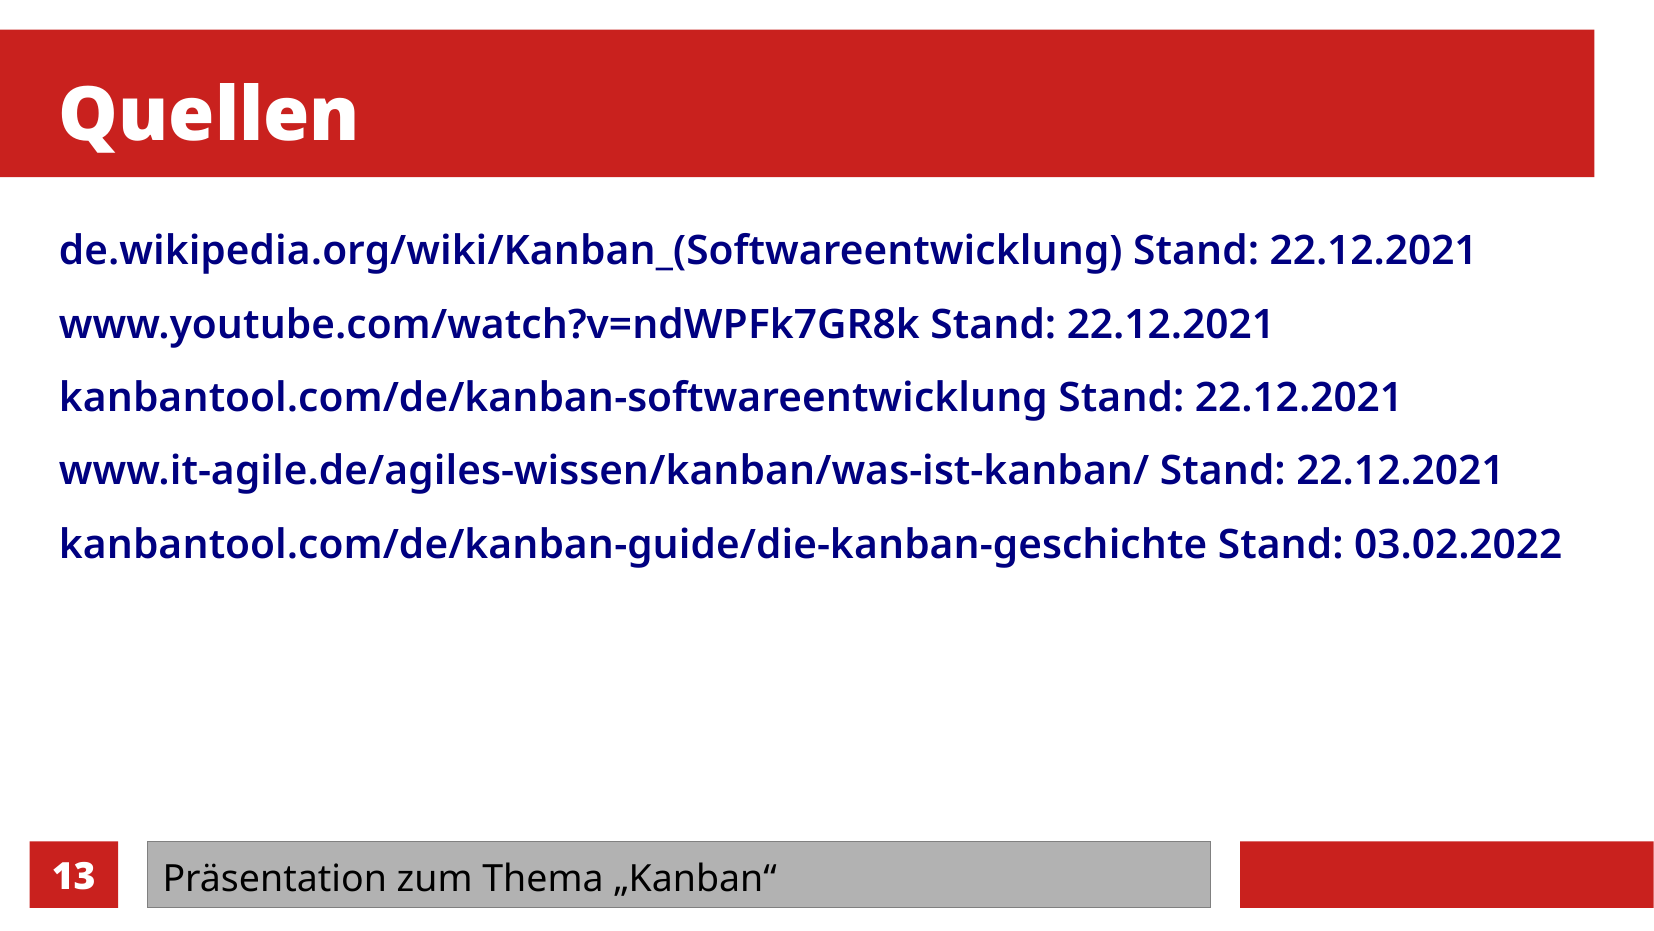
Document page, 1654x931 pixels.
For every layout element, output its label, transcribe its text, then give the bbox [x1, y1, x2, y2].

title Quellen [59, 44, 1595, 163]
text_box Präsentation zum Thema „Kanban“ [147, 844, 730, 907]
list de.wikipedia.org/wiki/Kanban_(Softwareentwicklung) Stand: 22.12.2021 www.youtube.com/watch?v=ndWPFk7GR8k Stand: 22.12.2021 kanbantool.com/de/kanban-softwareentwicklung Stand: 22.12.2021 www.it-agile.de/agiles-wissen/kanban/was-ist-kanban/ Stand: 22.12.2021 kanbantool.com/de/kanban-guide/die-kanban-geschichte Stand: 03.02.2022 [59, 221, 1565, 798]
